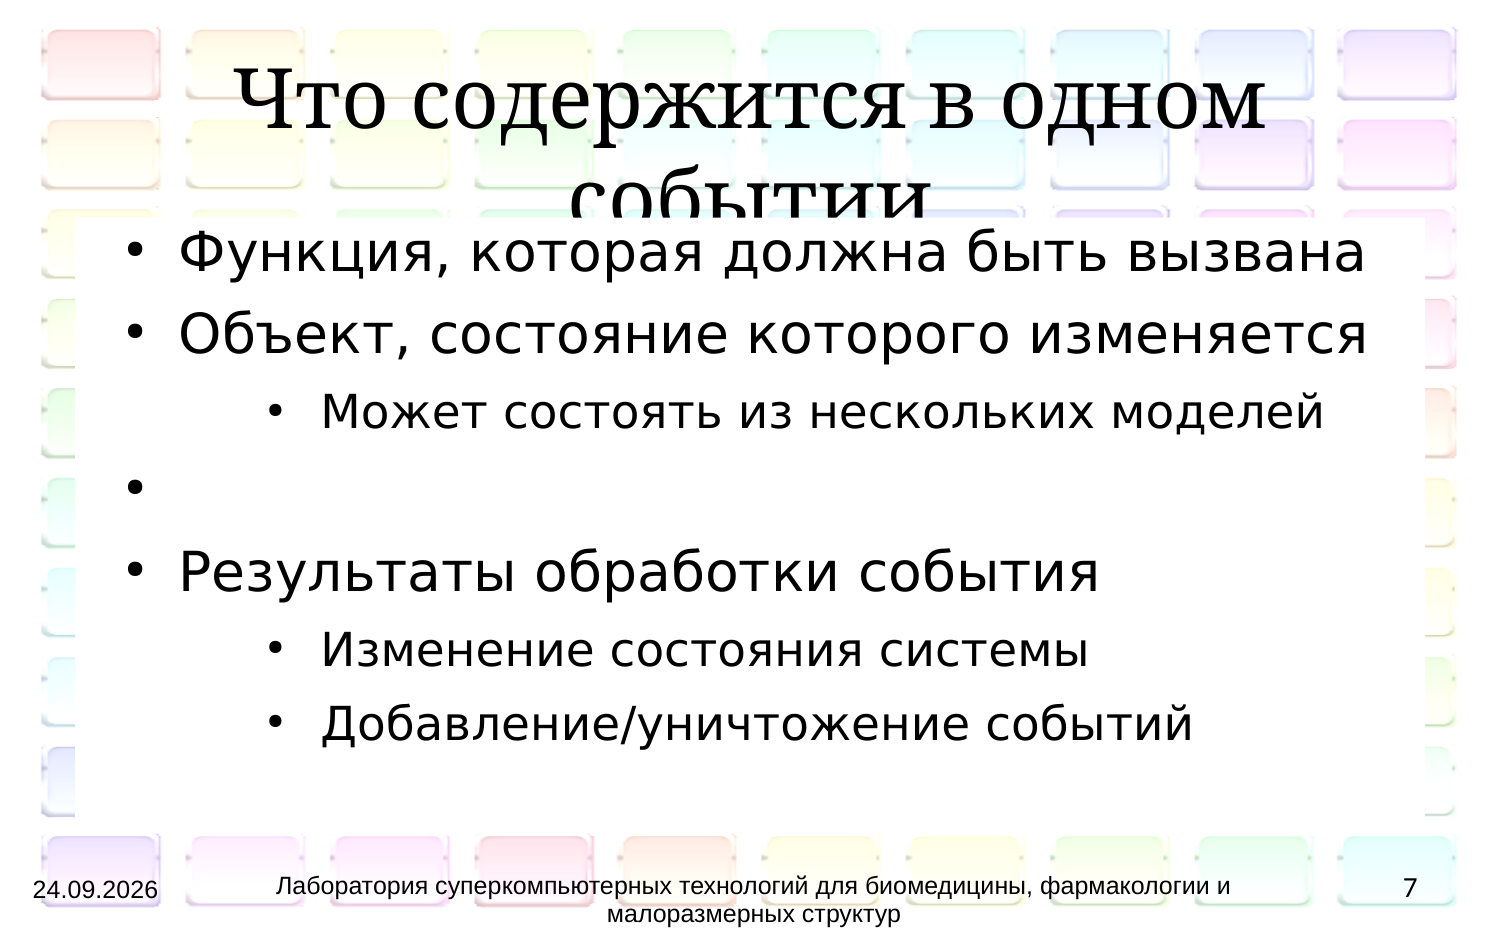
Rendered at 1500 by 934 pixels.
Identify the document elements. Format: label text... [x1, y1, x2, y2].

text_box 25.10.2012 [17, 868, 184, 918]
text_box Лаборатория суперкомпьютерных технологий для биомедицины, фармакологии и малоразмерных структур [171, 864, 1338, 915]
list Функция, которая должна быть вызвана Объект, состояние которого изменяется Может состоять из нескольких моделей Результаты обработки события Изменение состояния системы Добавление/уничтожение событий [75, 217, 1426, 834]
title Что содержится в одном событии [75, 37, 1426, 193]
text_box [1387, 868, 1473, 918]
